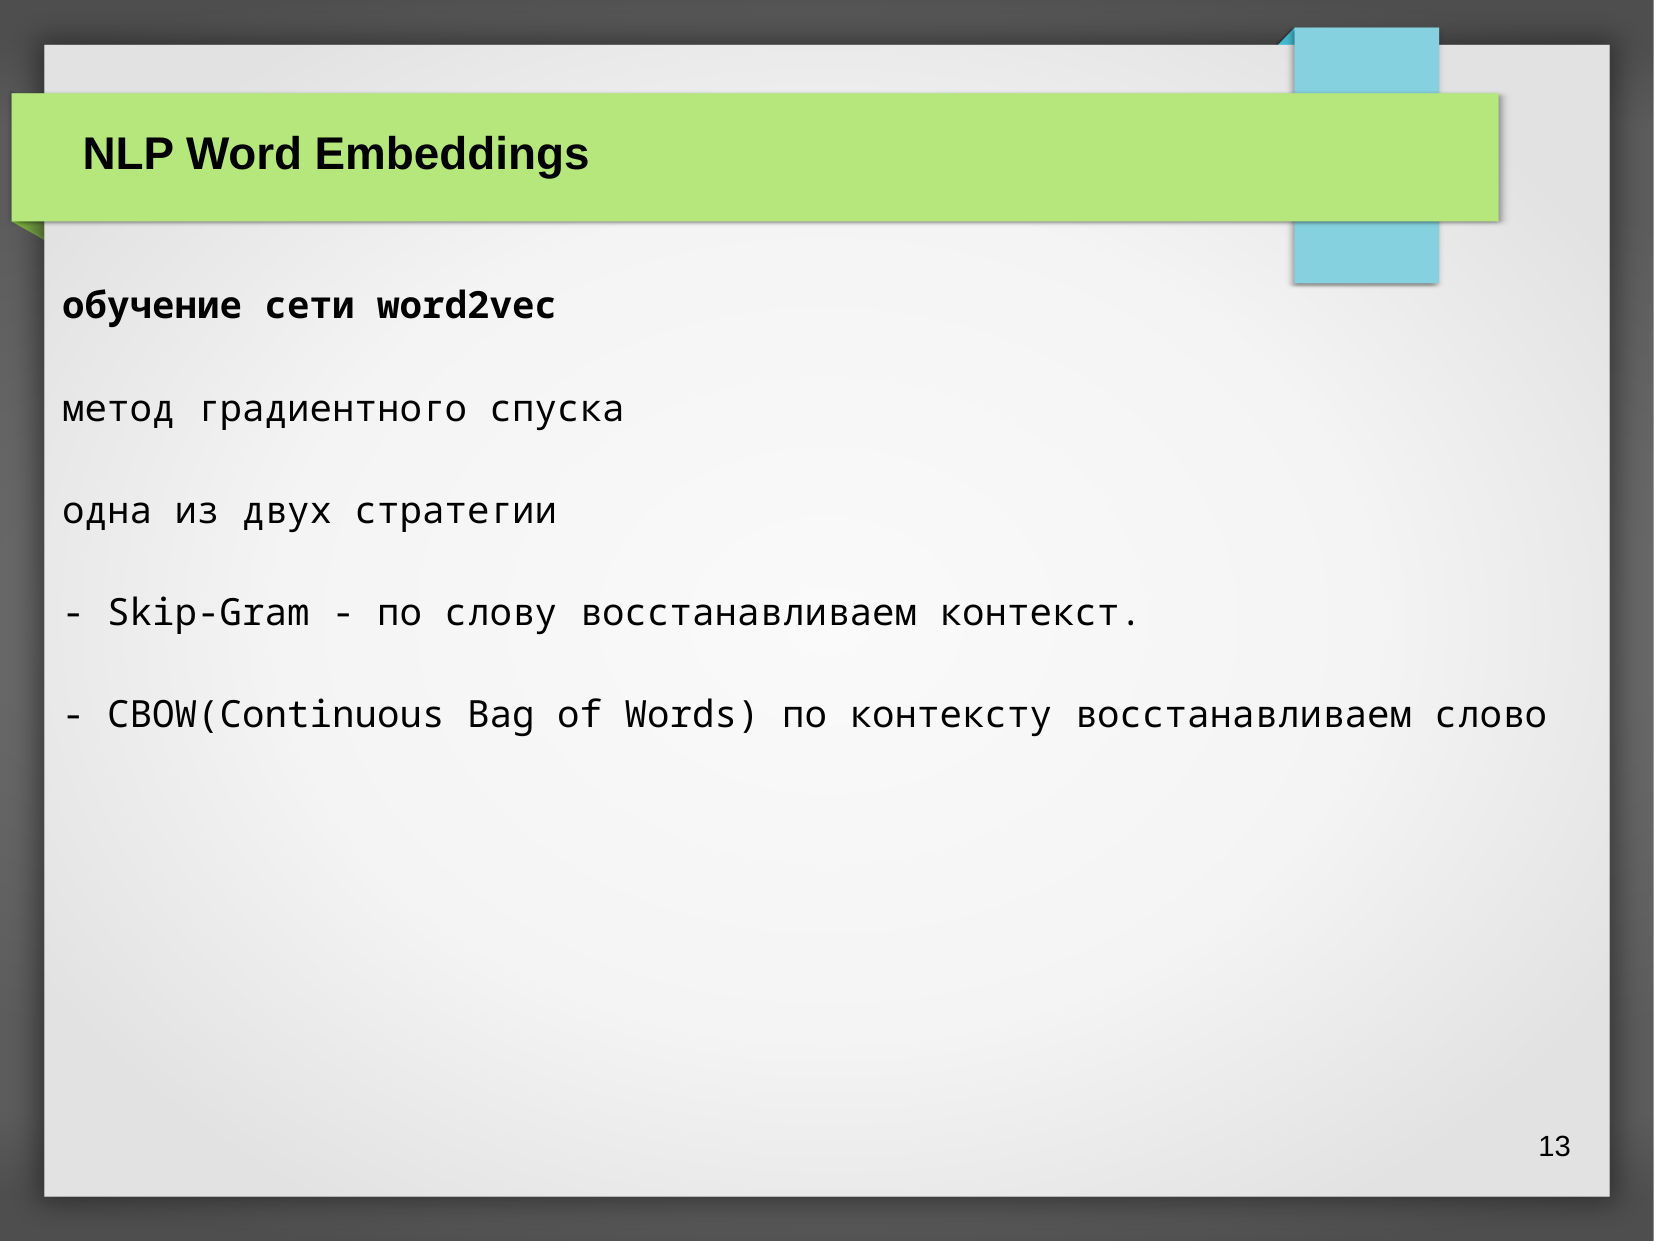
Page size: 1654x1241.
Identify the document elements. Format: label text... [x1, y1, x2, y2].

picture [0, 0, 1654, 1241]
title NLP Word Embeddings [82, 113, 1406, 194]
text_box обучение сети word2vec метод градиентного спуска одна из двух стратегии - Skip-Gram - по слову восстанавливаем контекст. - CBOW(Continuous Bag of Words) по контексту восстанавливаем слово [47, 271, 1607, 785]
